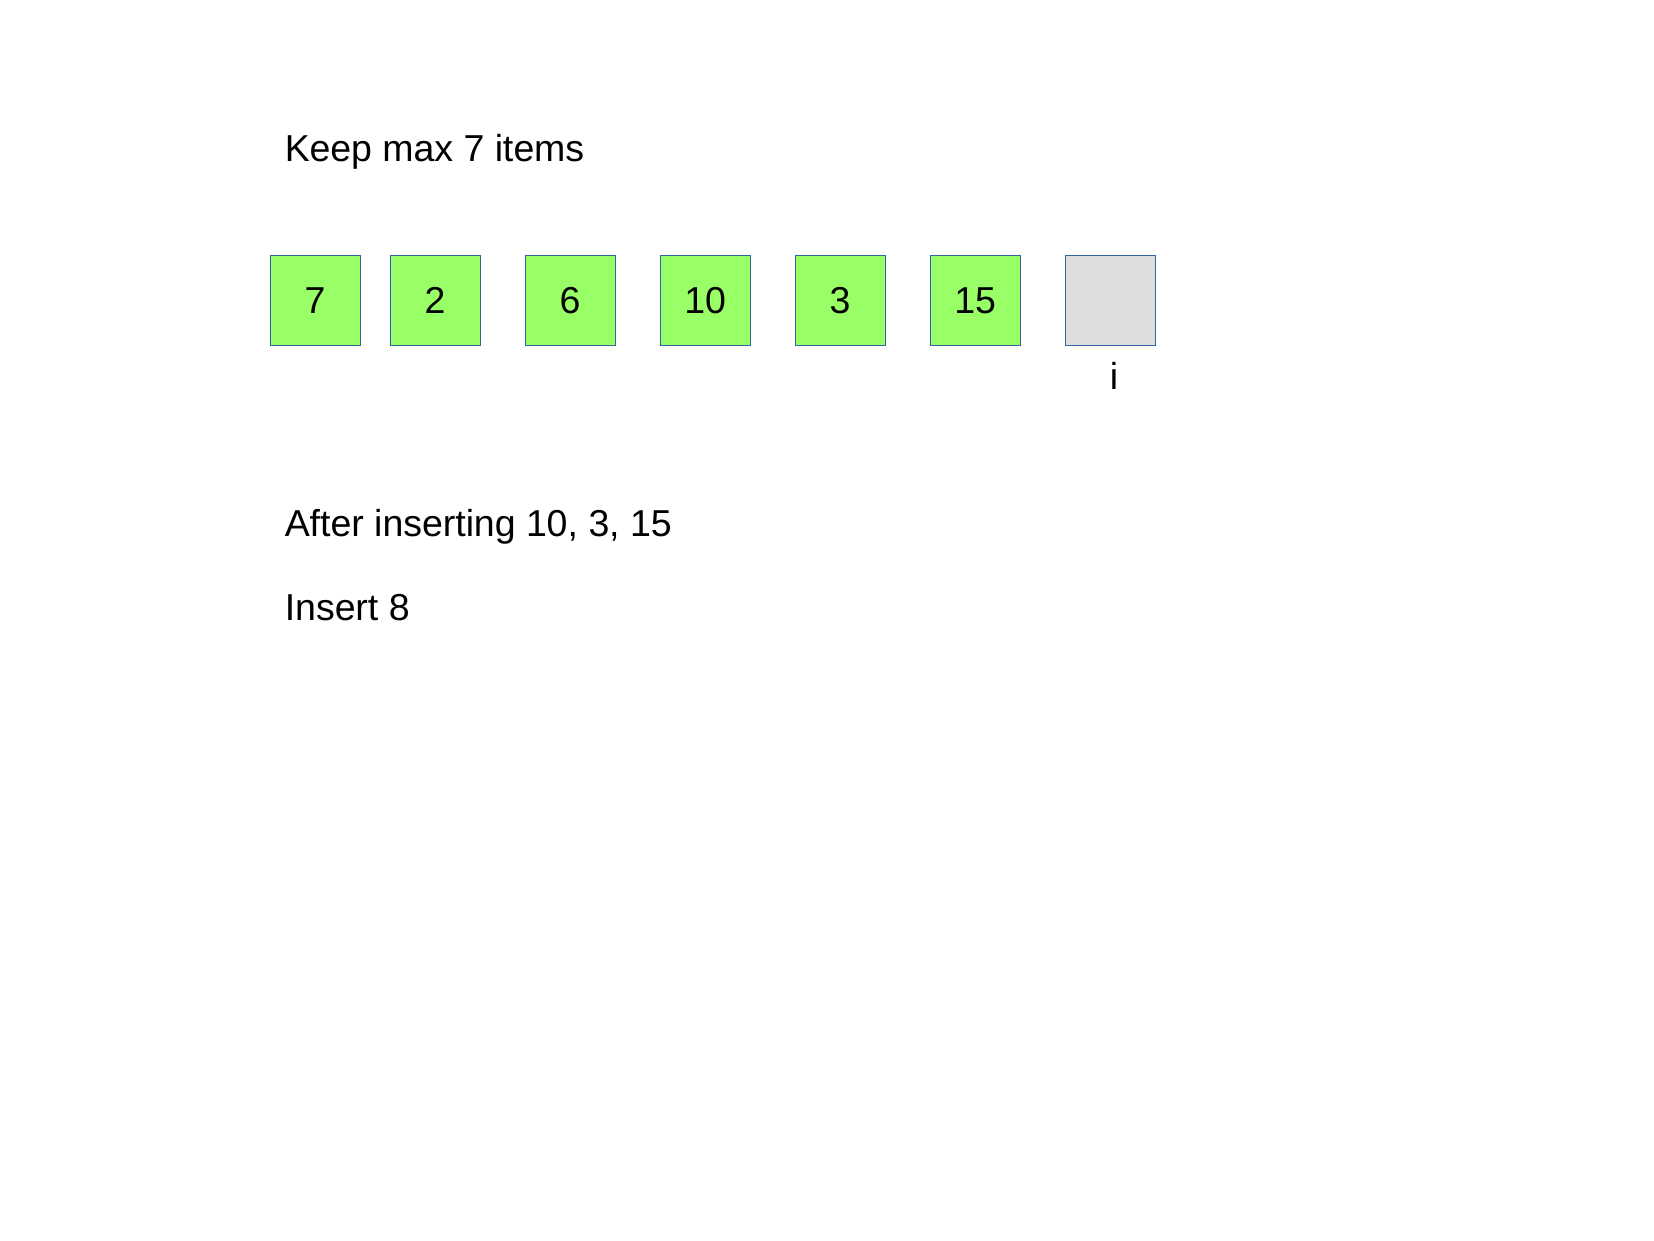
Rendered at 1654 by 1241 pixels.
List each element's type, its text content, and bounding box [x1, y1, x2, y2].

text_box After inserting 10, 3, 15 Insert 8 [270, 495, 687, 636]
text_box 2 [390, 255, 481, 346]
text_box 10 [660, 255, 751, 346]
text_box 15 [930, 255, 1021, 346]
text_box [1065, 255, 1156, 346]
text_box i [1095, 348, 1133, 406]
text_box 3 [795, 255, 886, 346]
text_box Keep max 7 items [270, 120, 600, 177]
text_box 6 [525, 255, 616, 346]
text_box 7 [270, 255, 361, 346]
